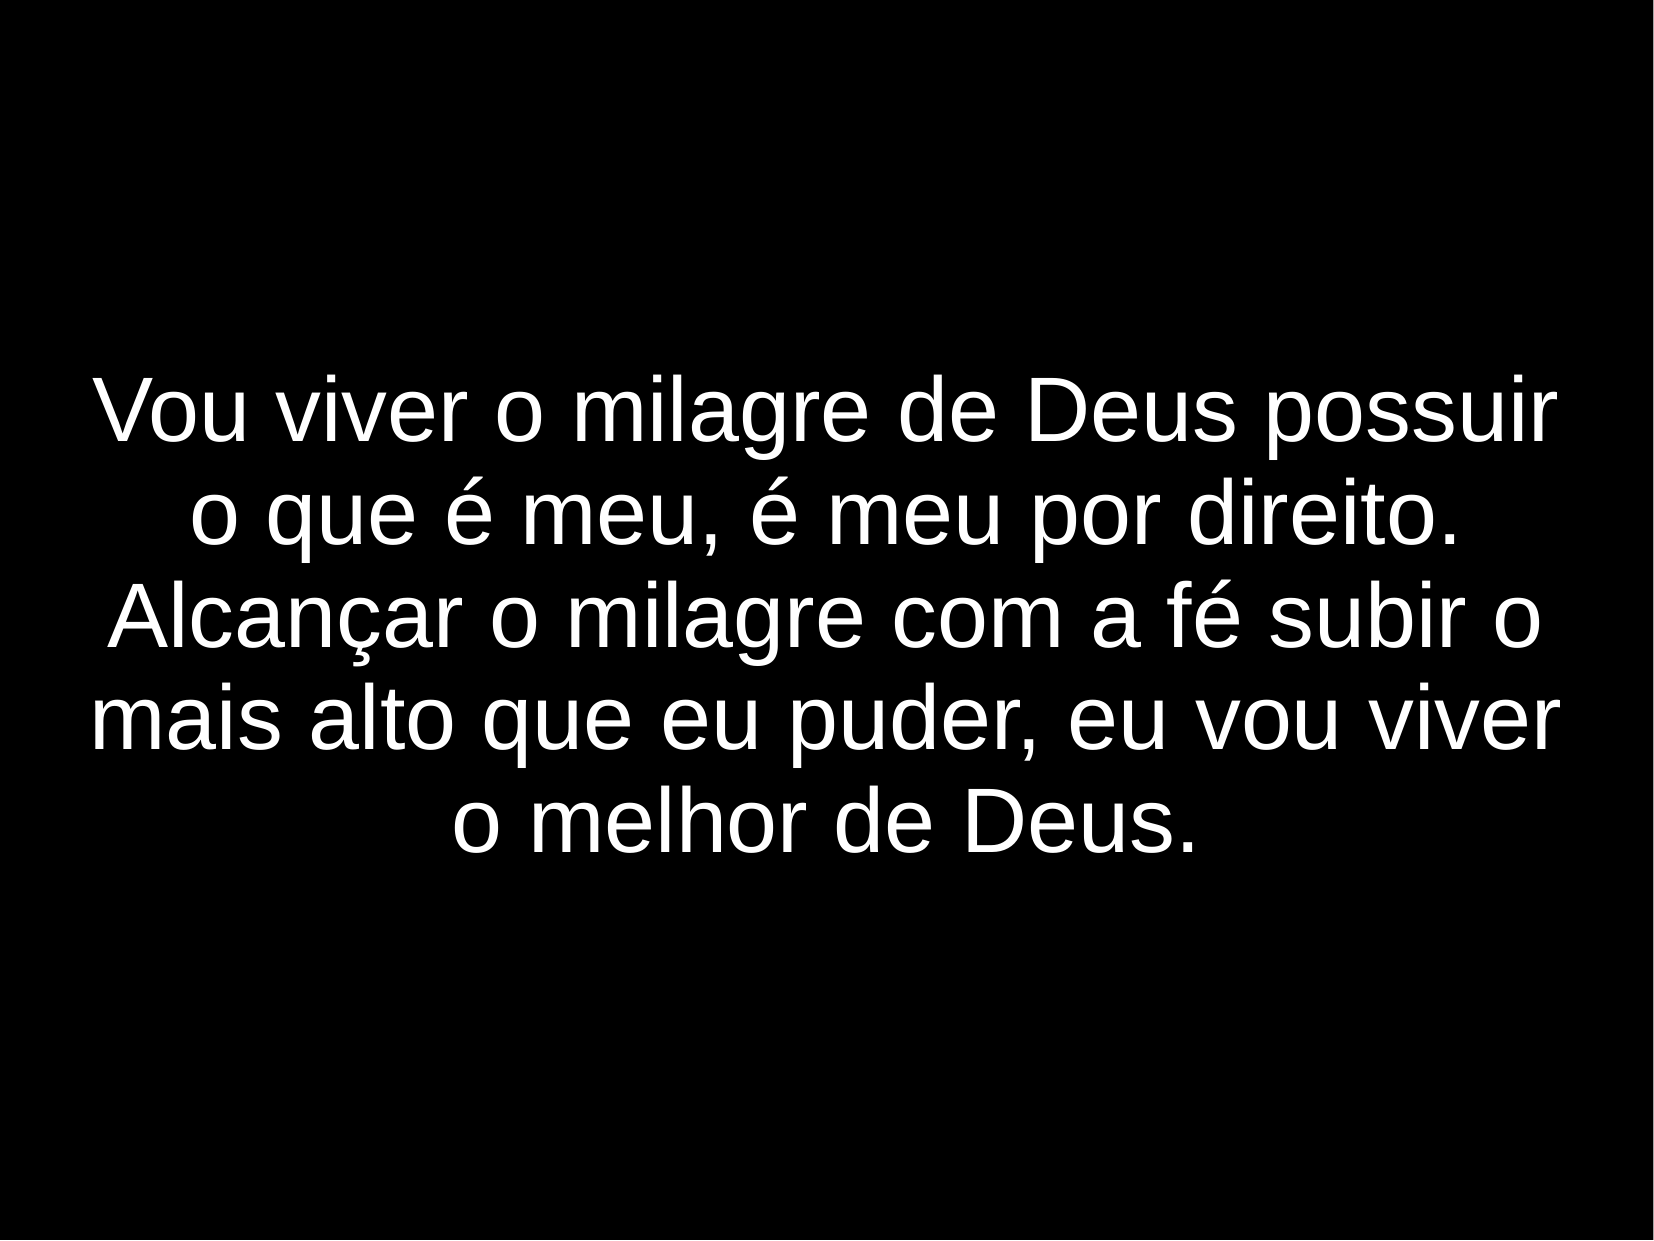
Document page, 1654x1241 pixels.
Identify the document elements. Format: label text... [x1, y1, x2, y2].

subtitle Vou viver o milagre de Deus possuir o que é meu, é meu por direito. Alcançar o milagre com a fé subir o mais alto que eu puder, eu vou viver o melhor de Deus. [82, 49, 1571, 1182]
